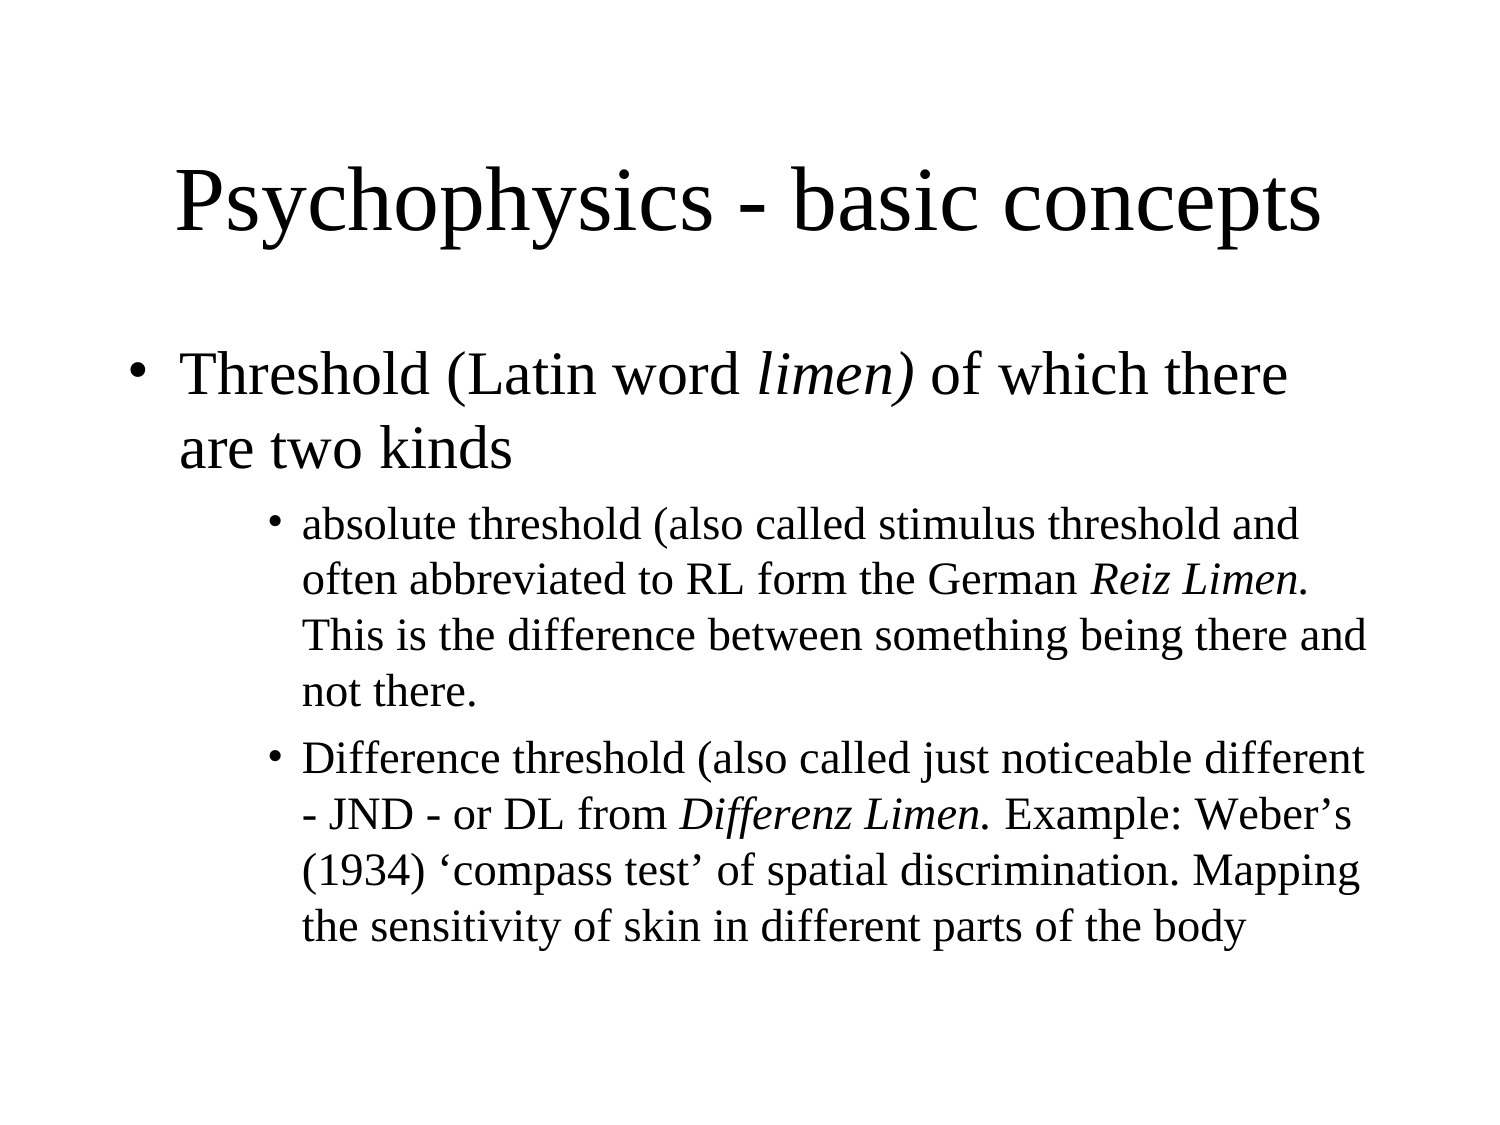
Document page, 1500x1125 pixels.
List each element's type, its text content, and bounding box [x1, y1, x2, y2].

list Threshold (Latin word limen) of which there are two kinds absolute threshold (also called stimulus threshold and often abbreviated to RL form the German Reiz Limen. This is the difference between something being there and not there. Difference threshold (also called just noticeable different - JND - or DL from Differenz Limen. Example: Weber’s (1934) ‘compass test’ of spatial discrimination. Mapping the sensitivity of skin in different parts of the body [112, 324, 1388, 1000]
title Psychophysics - basic concepts [112, 99, 1388, 288]
